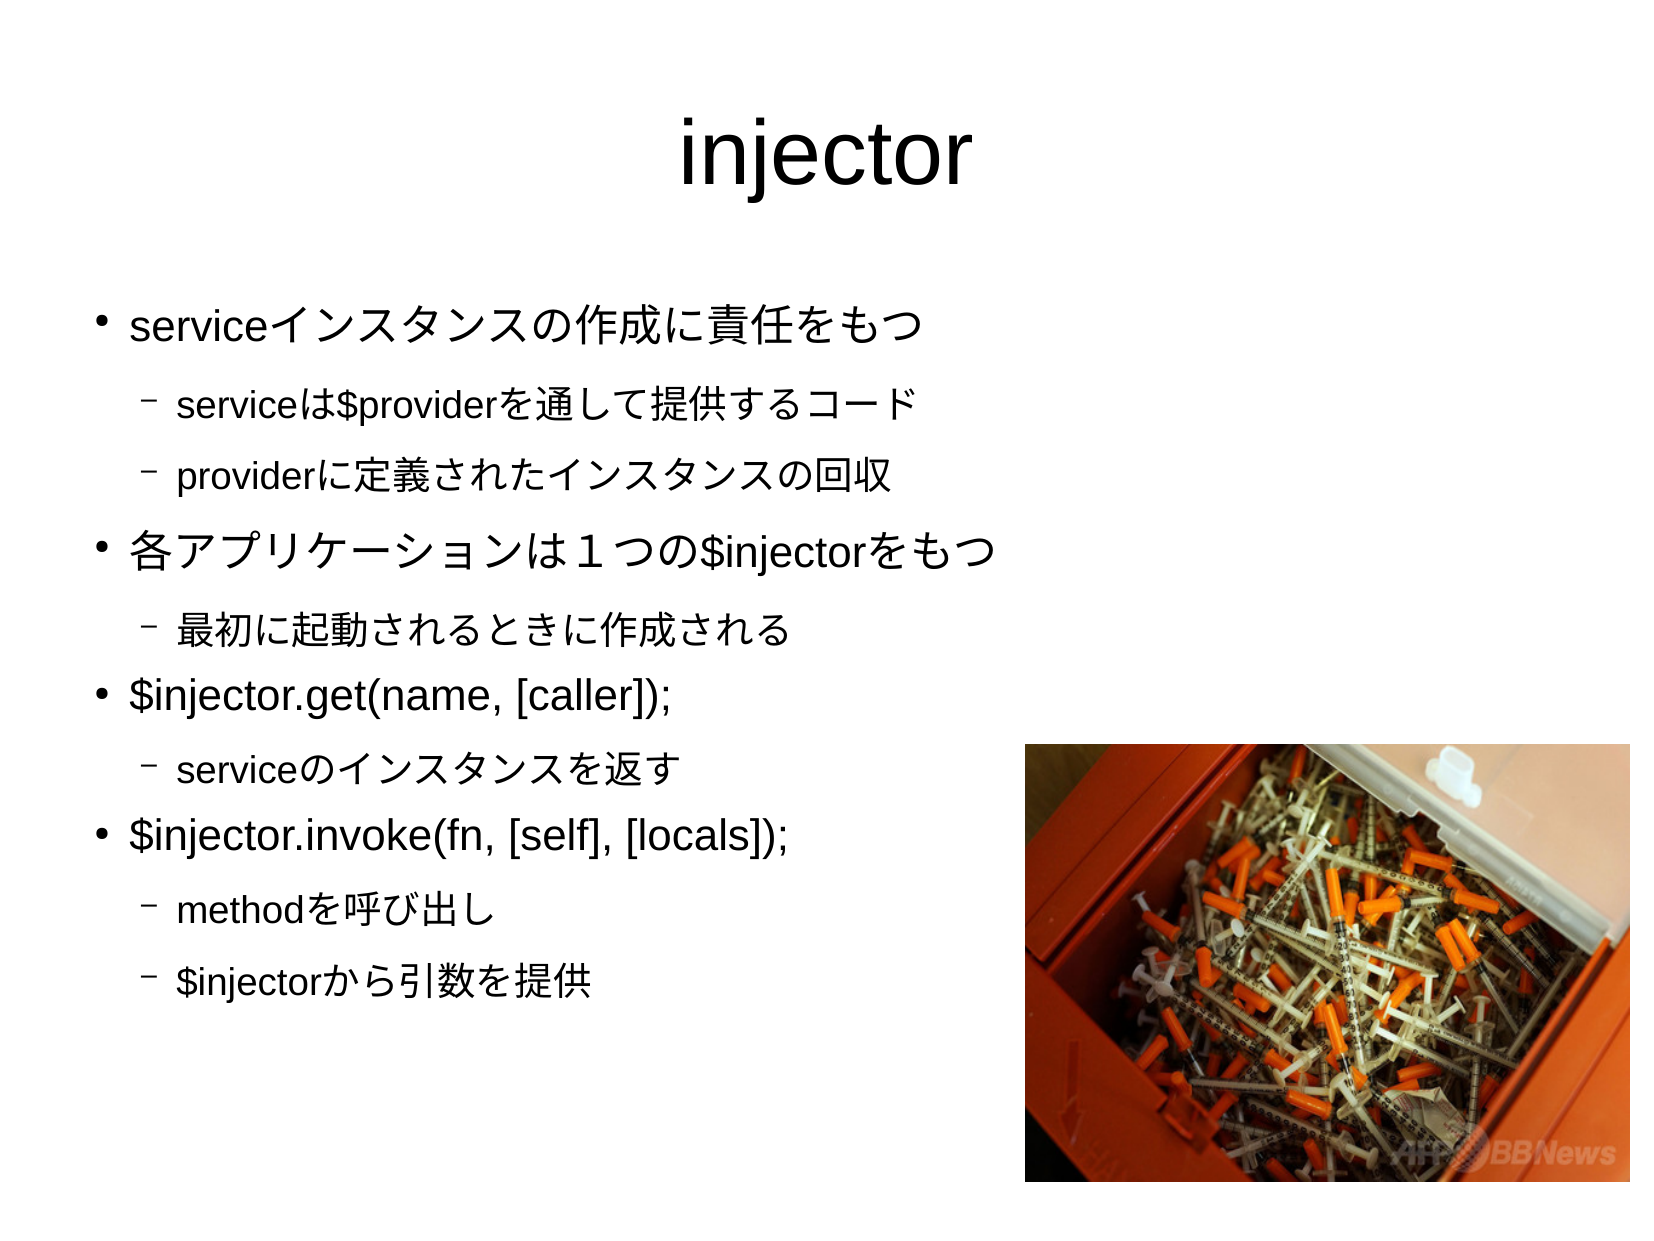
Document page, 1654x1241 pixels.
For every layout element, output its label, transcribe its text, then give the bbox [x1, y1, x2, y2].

picture [1025, 744, 1630, 1182]
list serviceインスタンスの作成に責任をもつ serviceは$providerを通して提供するコード providerに定義されたインスタンスの回収 各アプリケーションは１つの$injectorをもつ 最初に起動されるときに作成される $injector.get(name, [caller]); serviceのインスタンスを返す $injector.invoke(fn, [self], [locals]); methodを呼び出し $injectorから引数を提供 [82, 290, 1571, 1010]
title injector [82, 49, 1571, 257]
